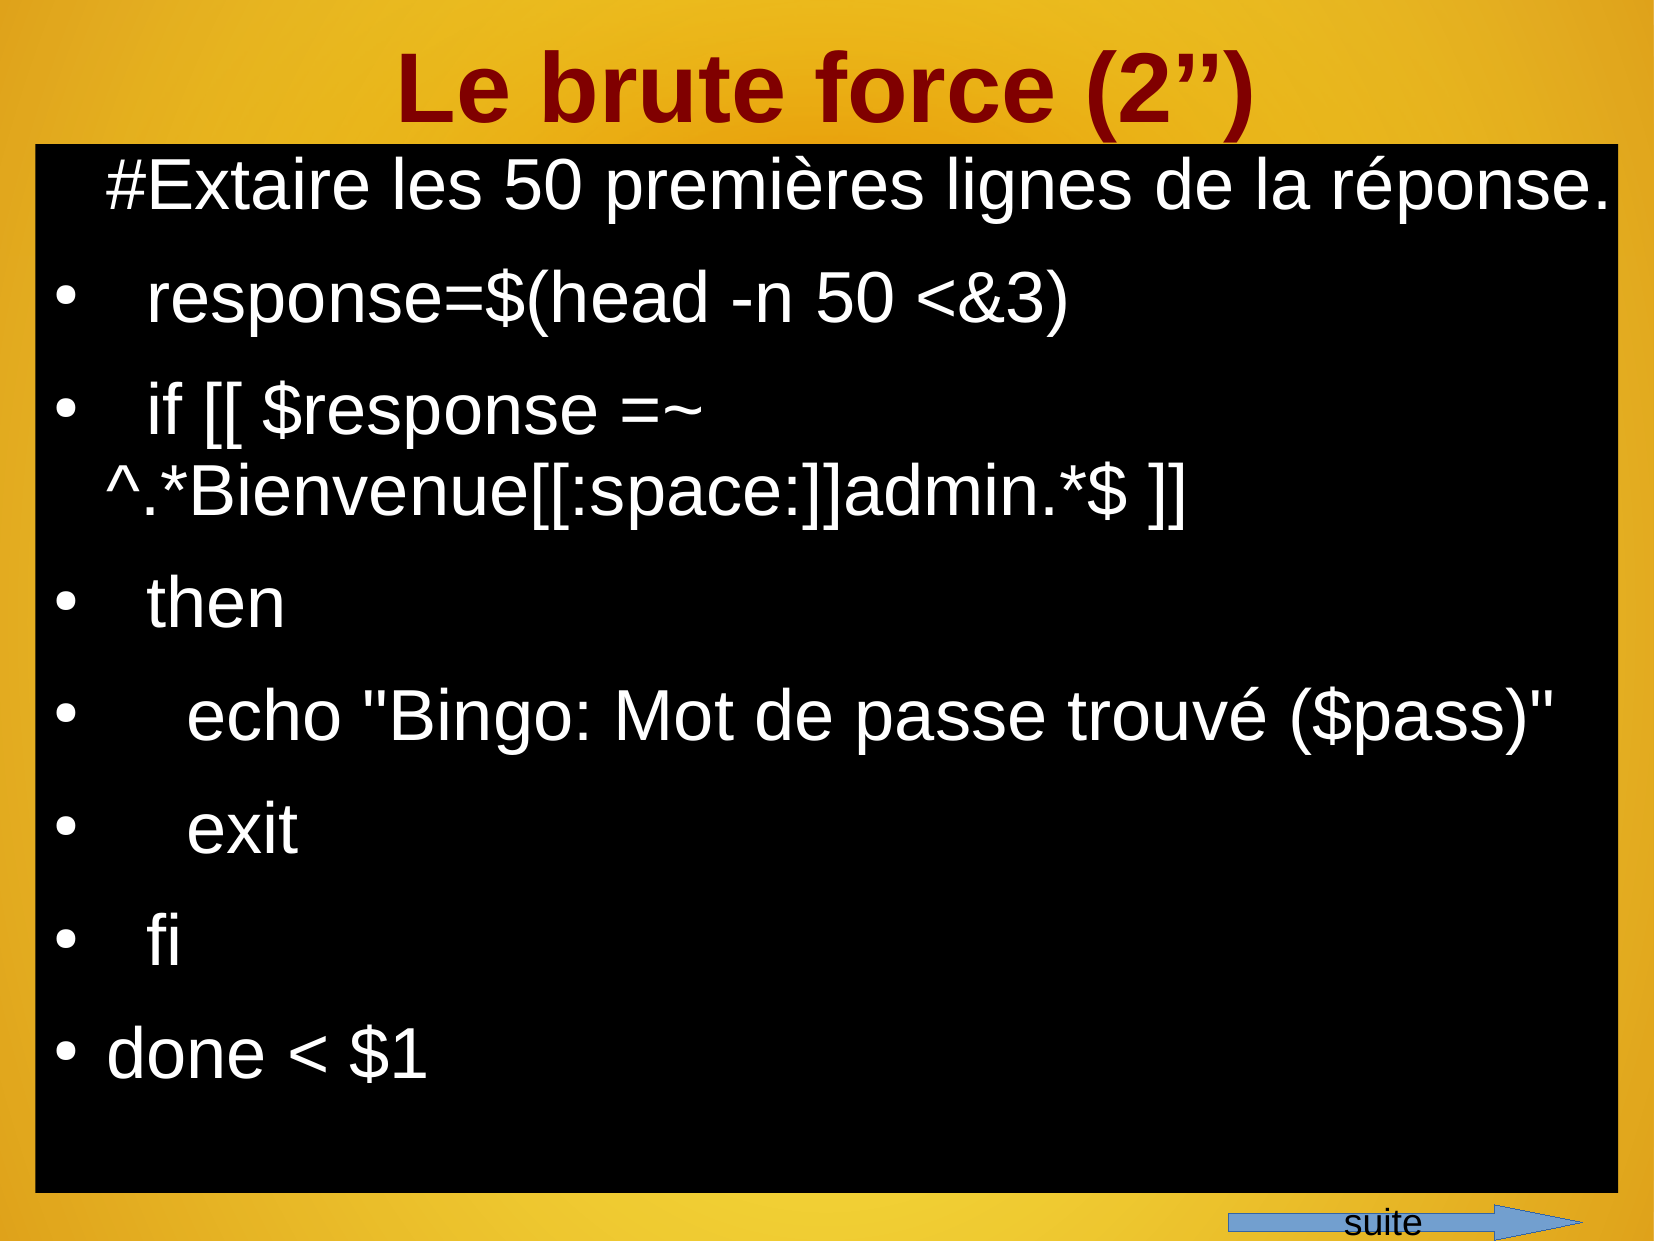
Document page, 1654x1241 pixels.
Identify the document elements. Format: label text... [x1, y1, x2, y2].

text_box suite [1228, 1213, 1394, 1232]
list #Extaire les 50 premières lignes de la réponse. response=$(head -n 50 <&3) if [[ $response =~ ^.*Bienvenue[[:space:]]admin.*$ ]] then echo "Bingo: Mot de passe trouvé ($pass)" exit fi done < $1 [35, 144, 1619, 1193]
text_box suite [1397, 1204, 1583, 1241]
title Le brute force (2’’) [82, 33, 1571, 144]
